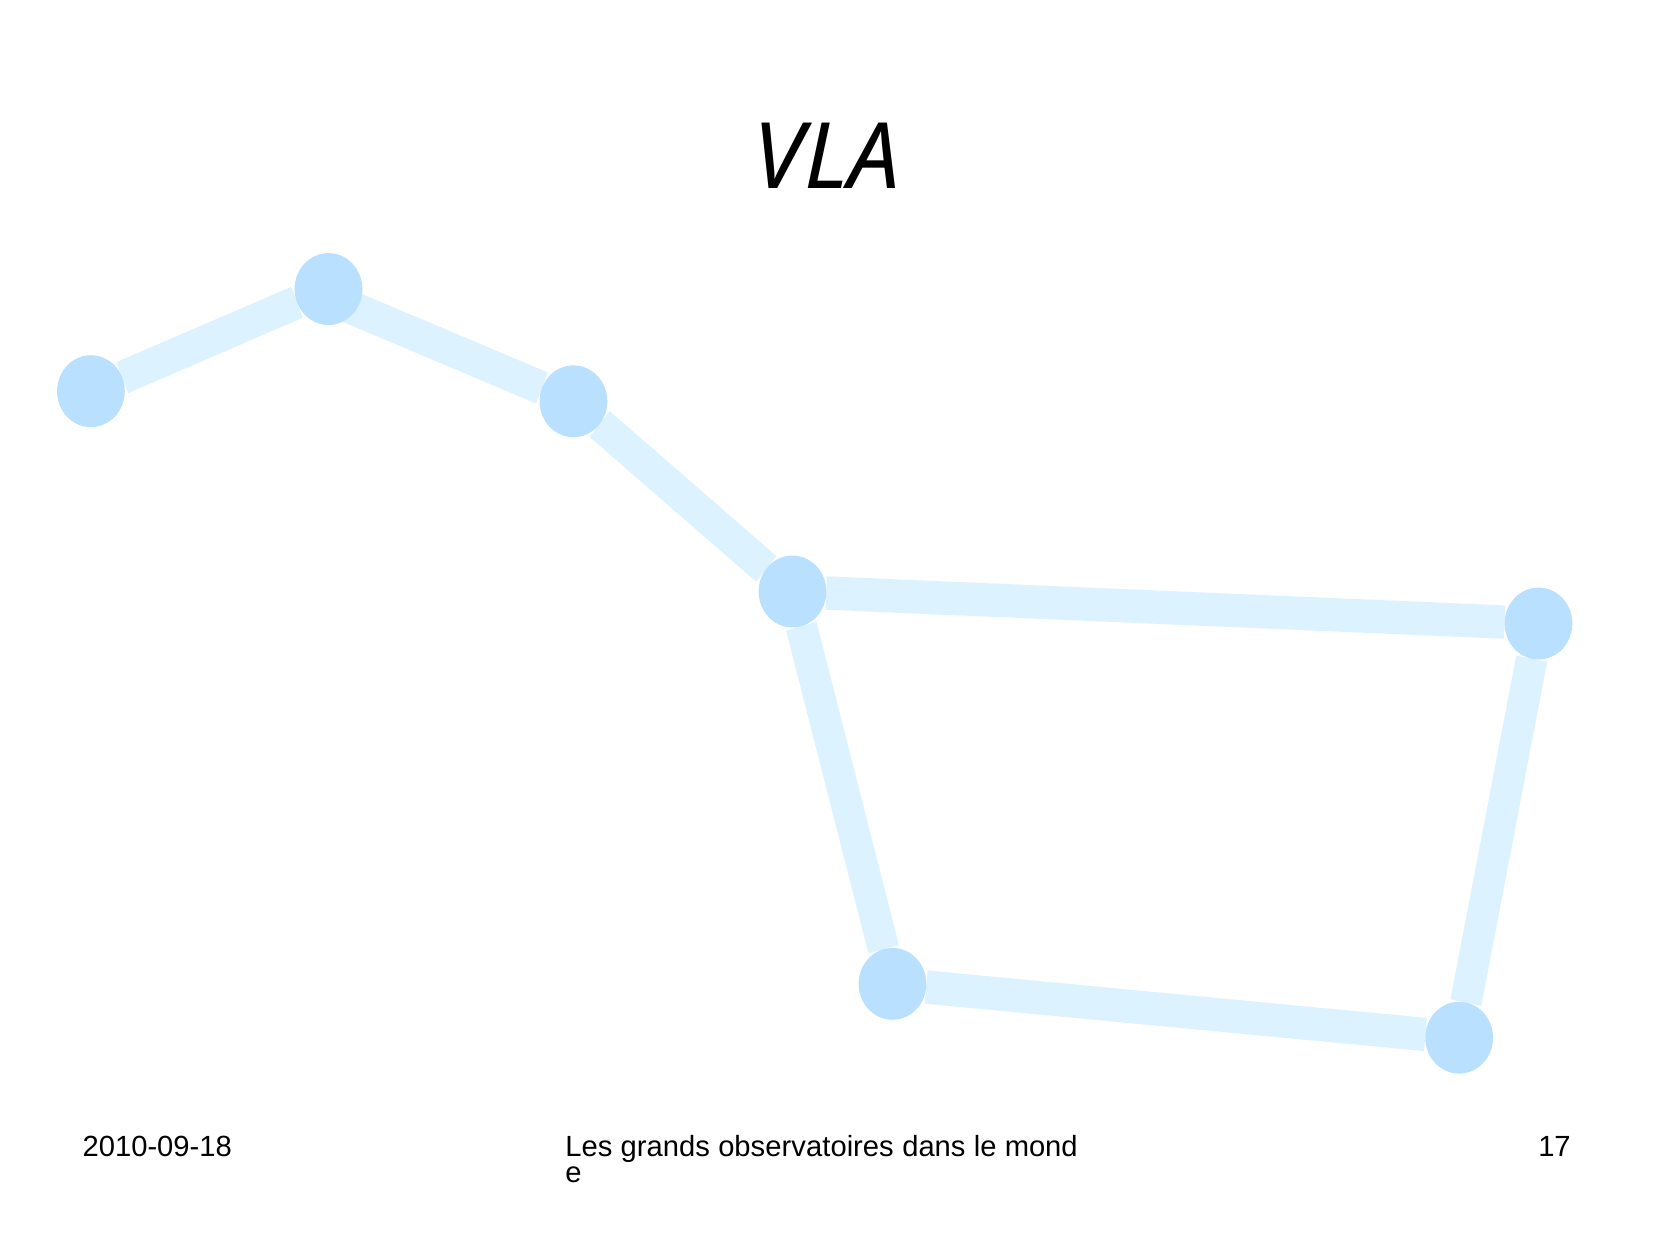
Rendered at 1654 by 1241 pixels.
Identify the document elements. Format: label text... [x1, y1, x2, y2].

title VLA [82, 49, 1571, 257]
